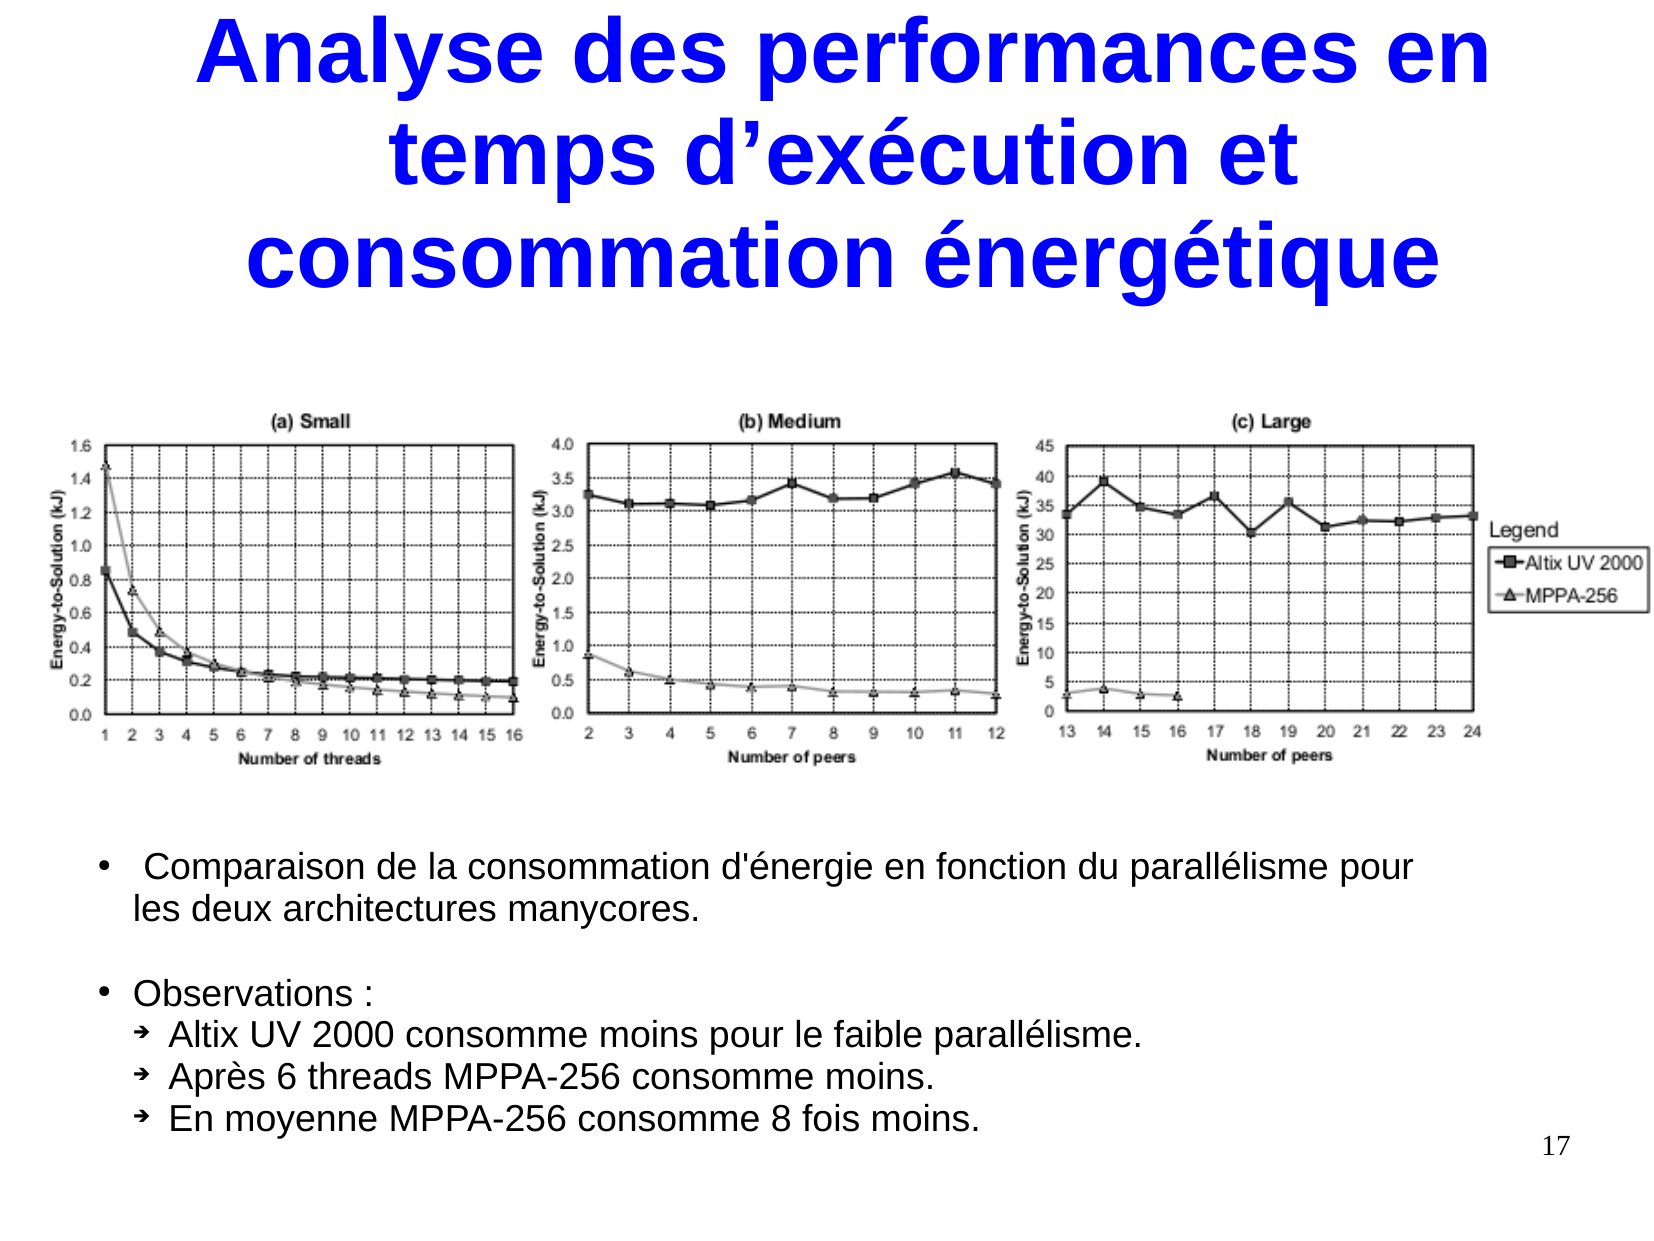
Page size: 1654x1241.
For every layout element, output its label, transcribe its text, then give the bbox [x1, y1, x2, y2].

text_box Comparaison de la consommation d'énergie en fonction du parallélisme pour les deux architectures manycores. Observations : Altix UV 2000 consomme moins pour le faible parallélisme. Après 6 threads MPPA-256 consomme moins. En moyenne MPPA-256 consomme 8 fois moins. [82, 838, 1477, 1148]
picture [12, 363, 82, 792]
subtitle [82, 290, 1571, 1010]
picture [1571, 363, 1654, 792]
title Analyse des performances en temps d’exécution et consommation énergétique [82, 0, 1571, 290]
